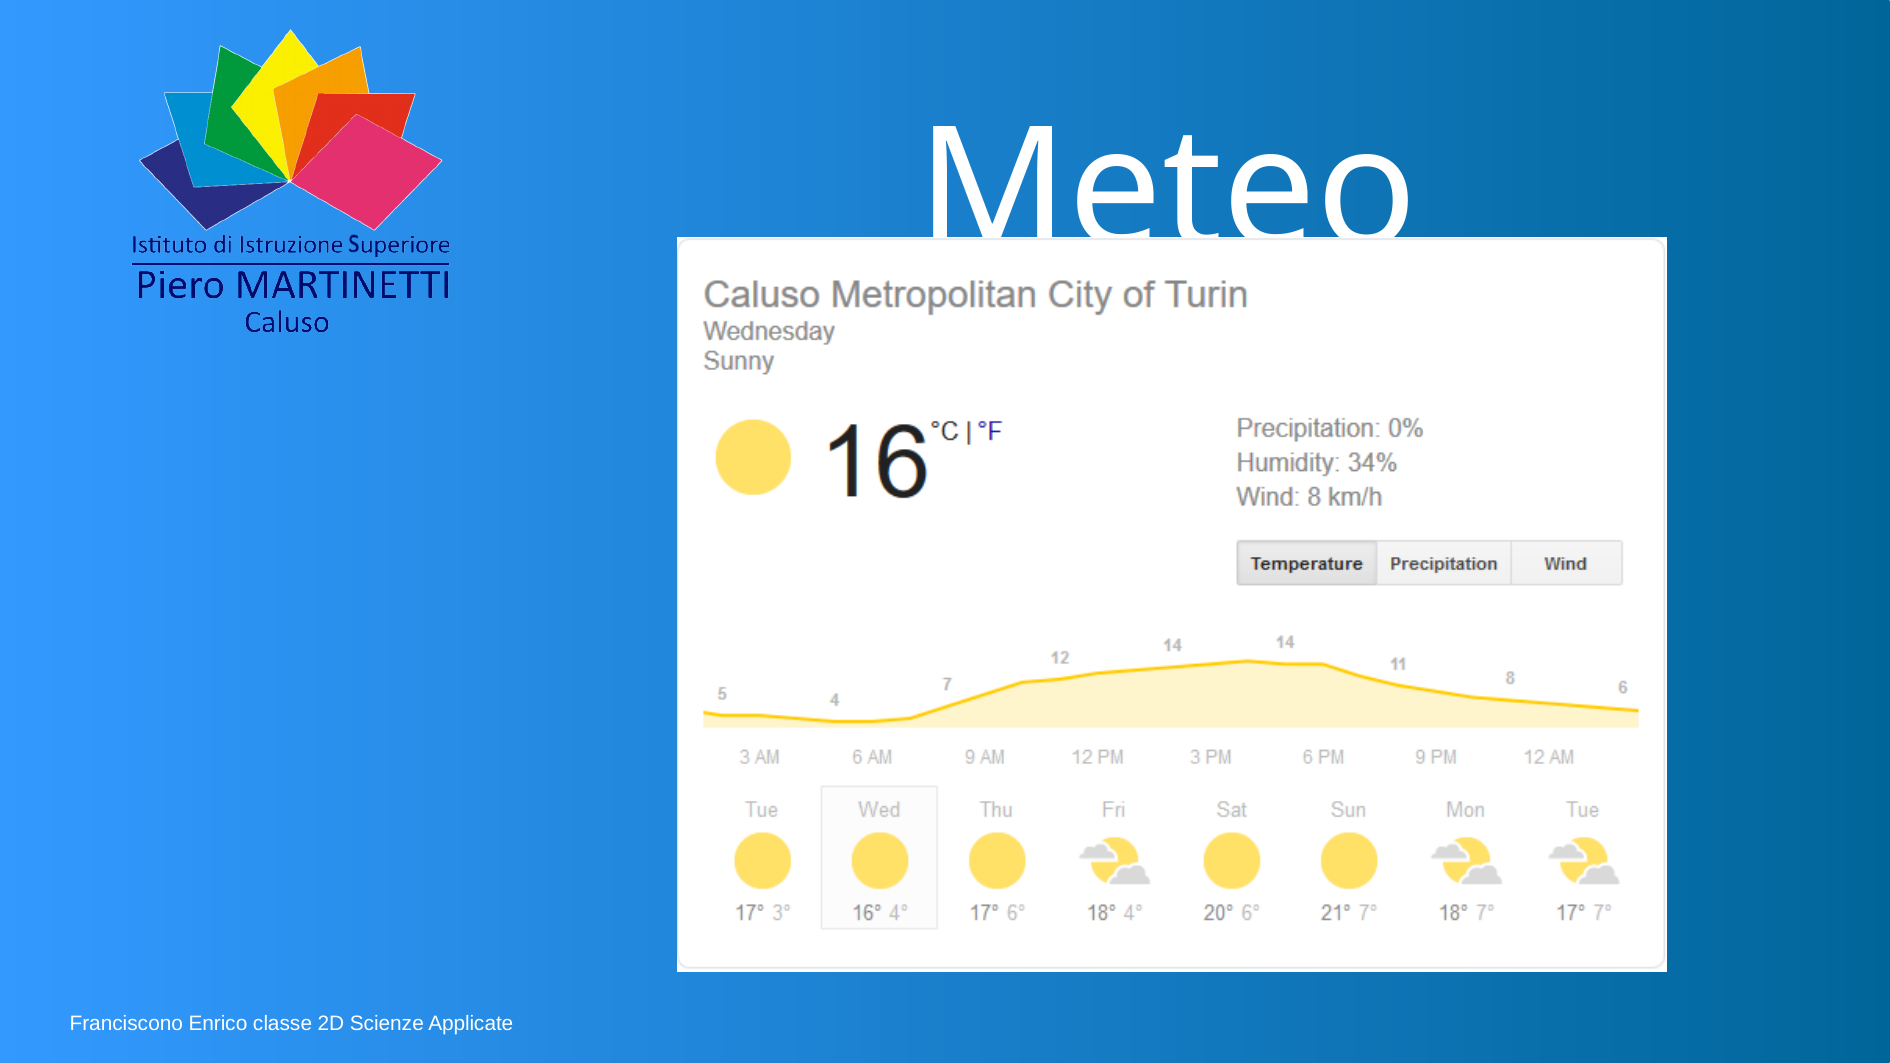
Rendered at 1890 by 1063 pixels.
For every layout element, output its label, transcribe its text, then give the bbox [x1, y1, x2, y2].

picture [677, 237, 1667, 972]
text_box Meteo [591, 59, 1760, 268]
text_box Franciscono Enrico classe 2D Scienze Applicate [54, 1004, 628, 1063]
picture [0, 23, 591, 355]
